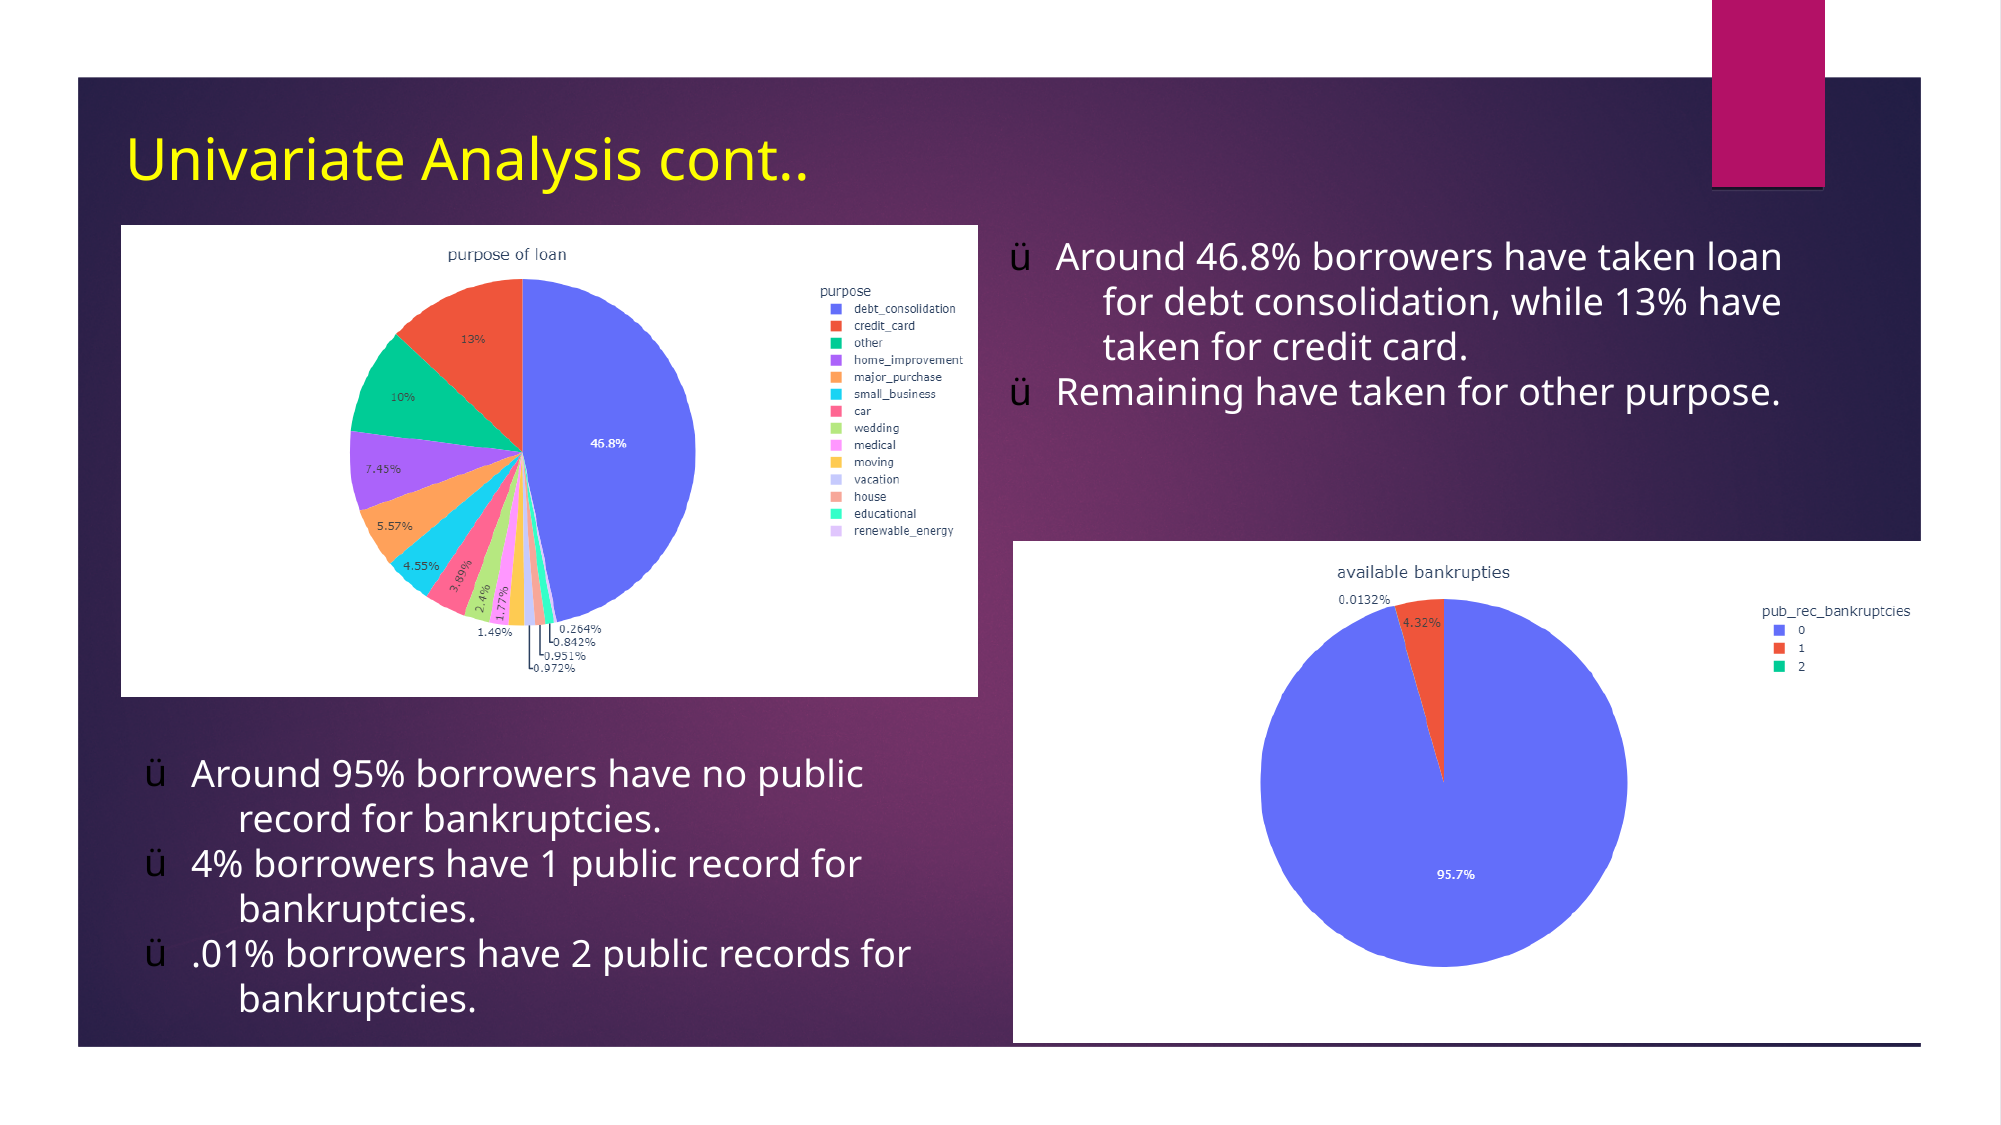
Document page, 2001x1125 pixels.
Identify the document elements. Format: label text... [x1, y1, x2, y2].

picture [1013, 541, 1923, 1043]
title Univariate Analysis cont.. [110, 103, 1509, 200]
subtitle [92, 287, 1700, 967]
text_box Around 46.8% borrowers have taken loan for debt consolidation, while 13% have taken for credit card. Remaining have taken for other purpose. [993, 225, 1855, 423]
text_box Around 95% borrowers have no public record for bankruptcies. 4% borrowers have 1 public record for bankruptcies. .01% borrowers have 2 public records for bankruptcies. [129, 742, 978, 1031]
picture [121, 225, 978, 697]
